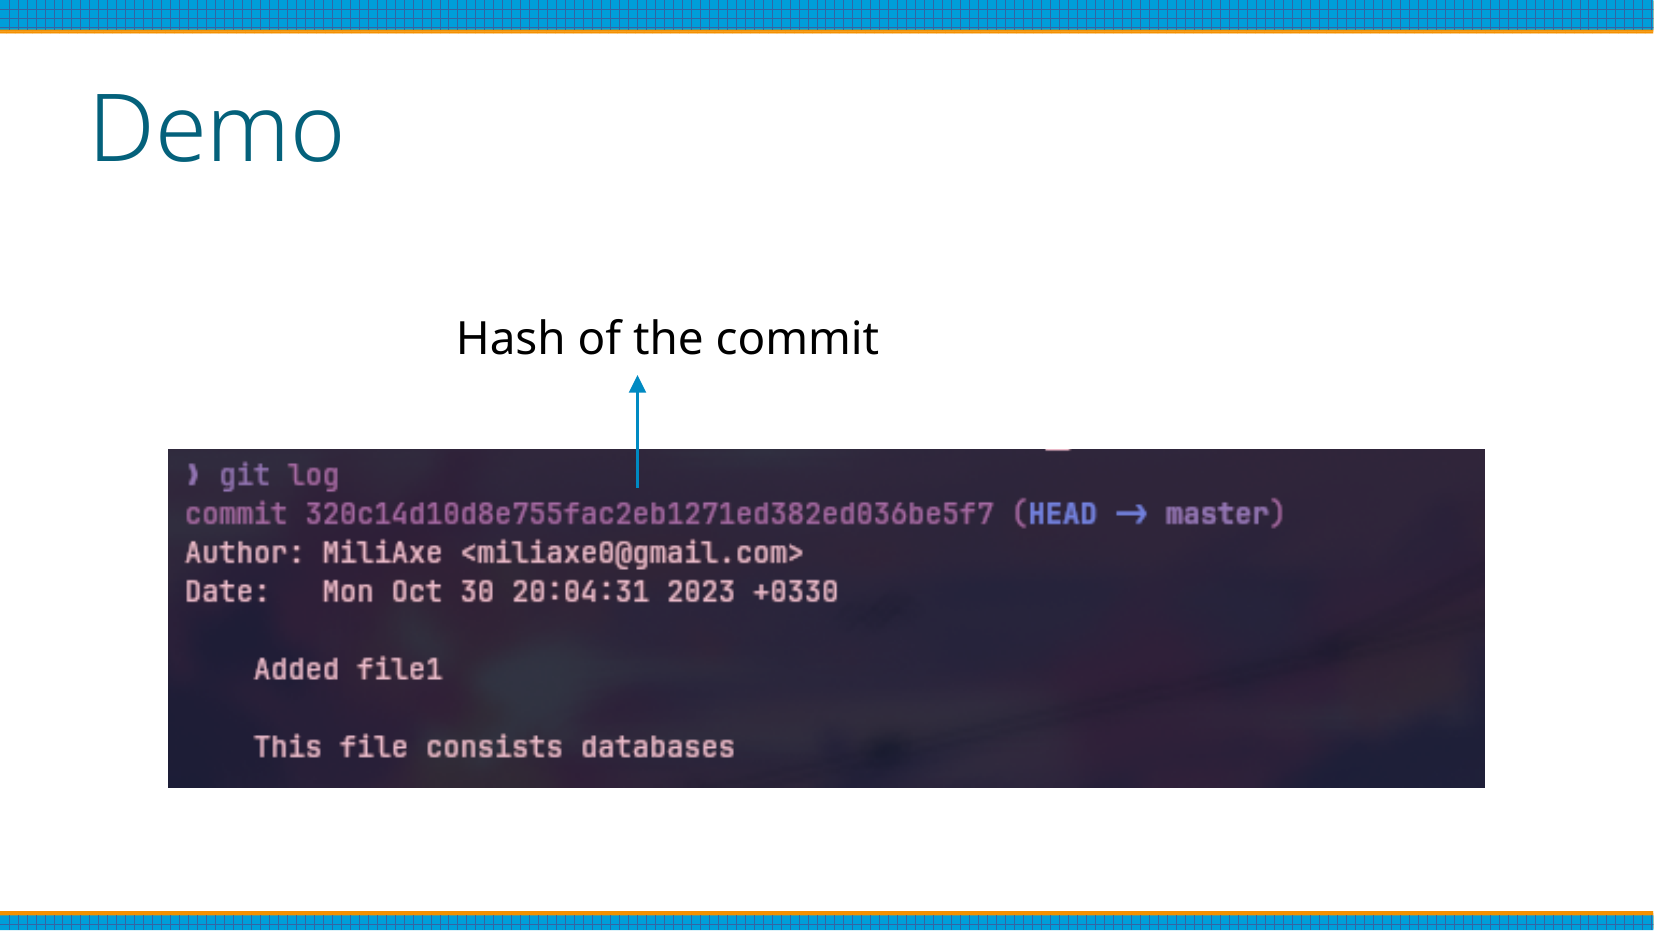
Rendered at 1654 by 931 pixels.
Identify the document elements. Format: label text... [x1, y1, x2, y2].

text_box Hash of the commit [450, 298, 836, 376]
picture [168, 449, 1485, 788]
title Demo [88, 44, 1565, 207]
